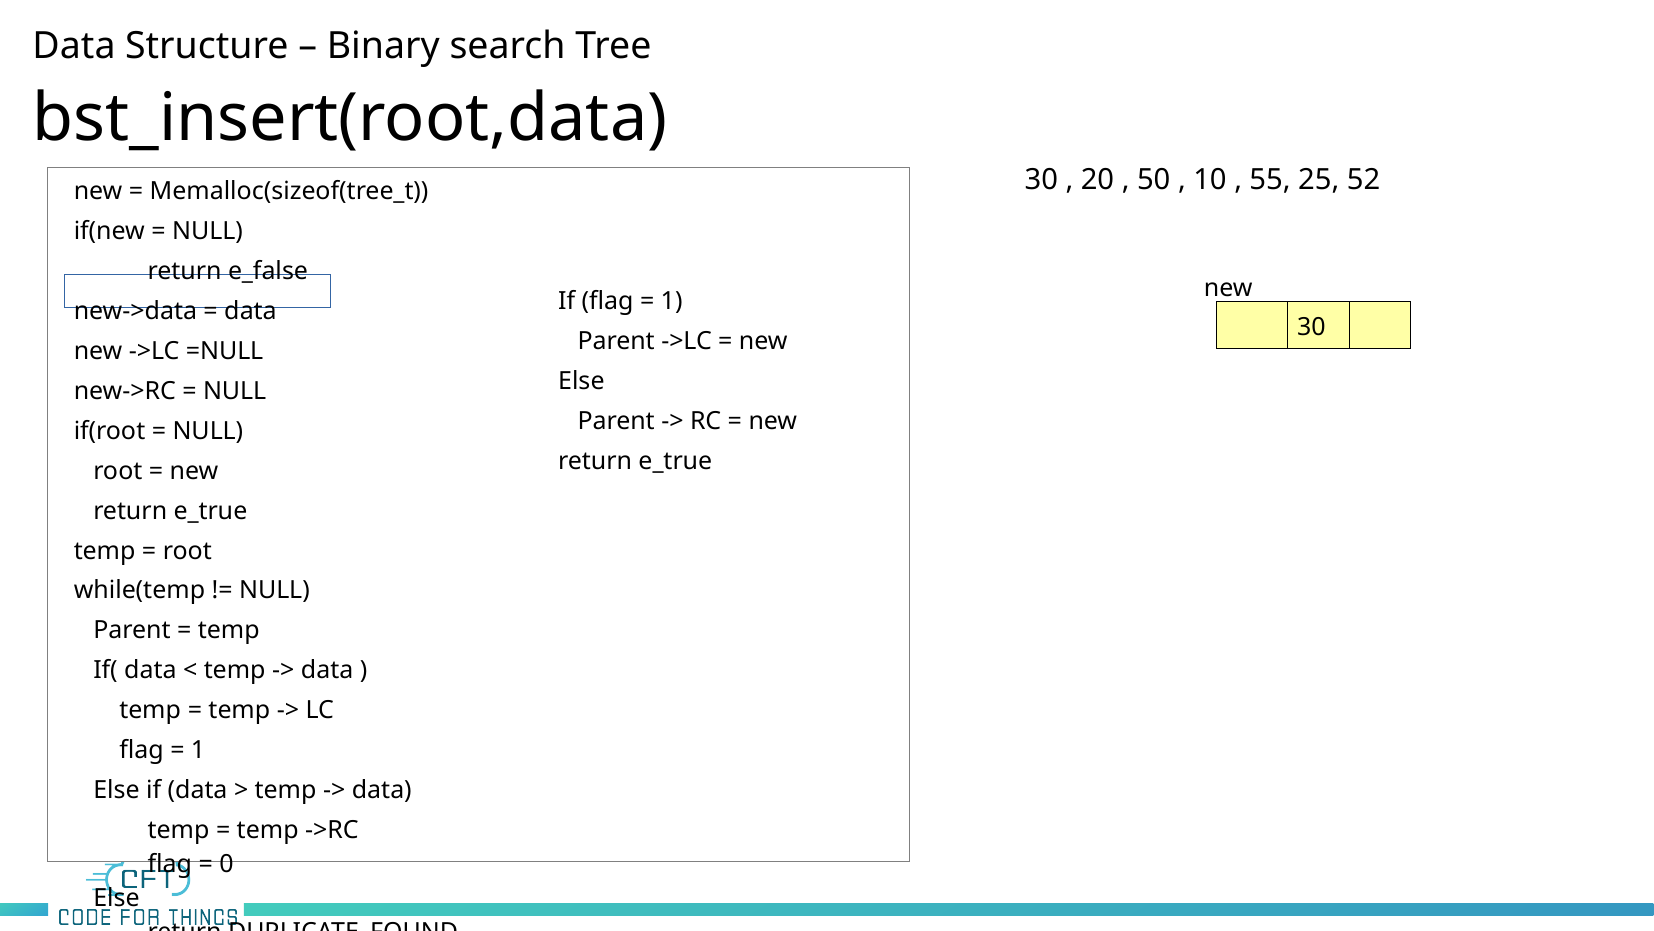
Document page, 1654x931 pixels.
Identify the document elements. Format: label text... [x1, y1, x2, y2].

text_box 30 [1282, 301, 1345, 346]
text_box [1350, 301, 1411, 349]
text_box new = Memalloc(sizeof(tree_t)) if(new = NULL) return e_false new->data = data new ->LC =NULL new->RC = NULL if(root = NULL) root = new return e_true temp = root while(temp != NULL) Parent = temp If( data < temp -> data ) temp = temp -> LC flag = 1 Else if (data > temp -> data) temp = temp ->RC flag = 0 Else return DUPLICATE_FOUND [59, 166, 603, 866]
text_box new [1189, 262, 1271, 307]
picture [59, 866, 237, 925]
text_box [1216, 301, 1287, 349]
title Data Structure – Binary search Tree bst_insert(root,data) [32, 12, 1184, 166]
text_box [1288, 301, 1349, 349]
text_box If (flag = 1) Parent ->LC = new Else Parent -> RC = new return e_true [543, 275, 863, 496]
text_box [47, 167, 59, 862]
text_box [603, 167, 910, 862]
text_box 30 , 20 , 50 , 10 , 55, 25, 52 [1009, 141, 1536, 201]
